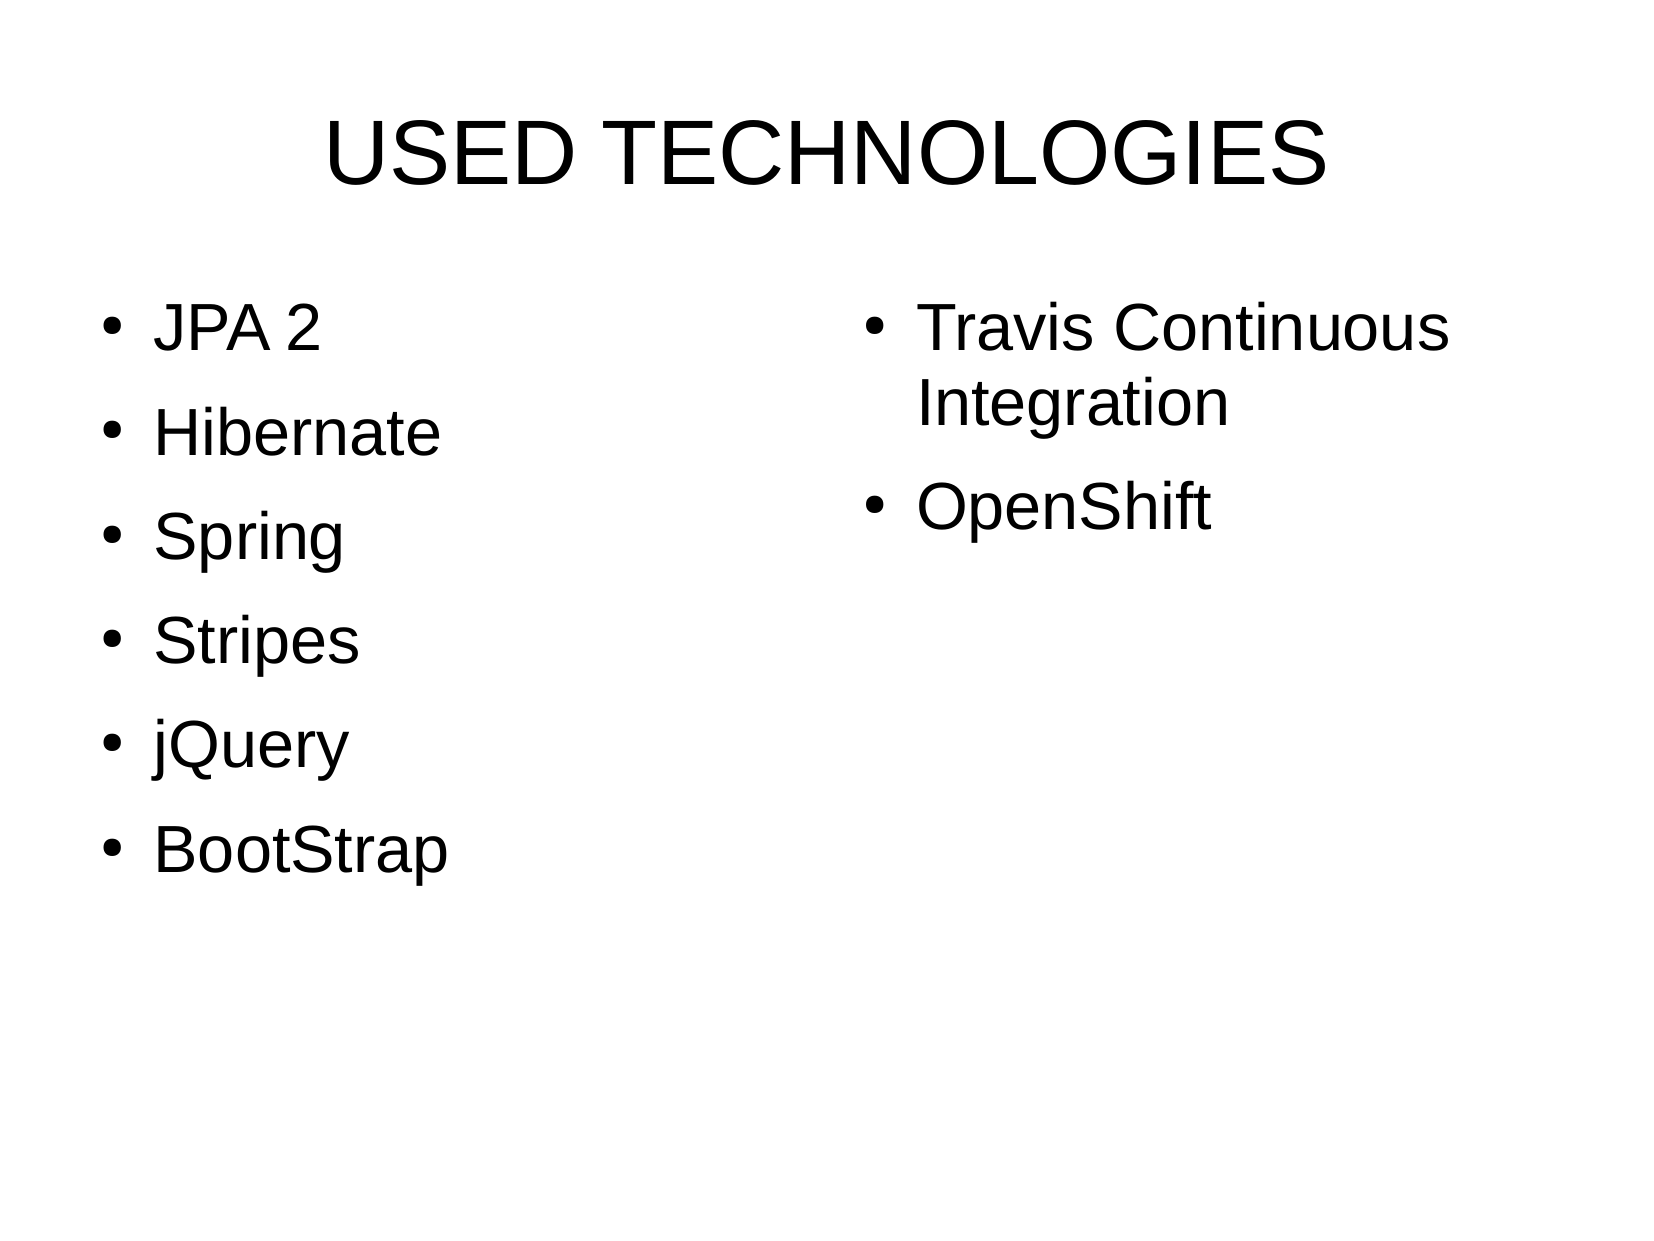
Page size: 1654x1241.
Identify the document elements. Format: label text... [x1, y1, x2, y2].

list JPA 2 Hibernate Spring Stripes jQuery BootStrap [82, 290, 809, 1010]
title USED TECHNOLOGIES [82, 49, 1571, 257]
list Travis Continuous Integration OpenShift [845, 290, 1572, 1010]
